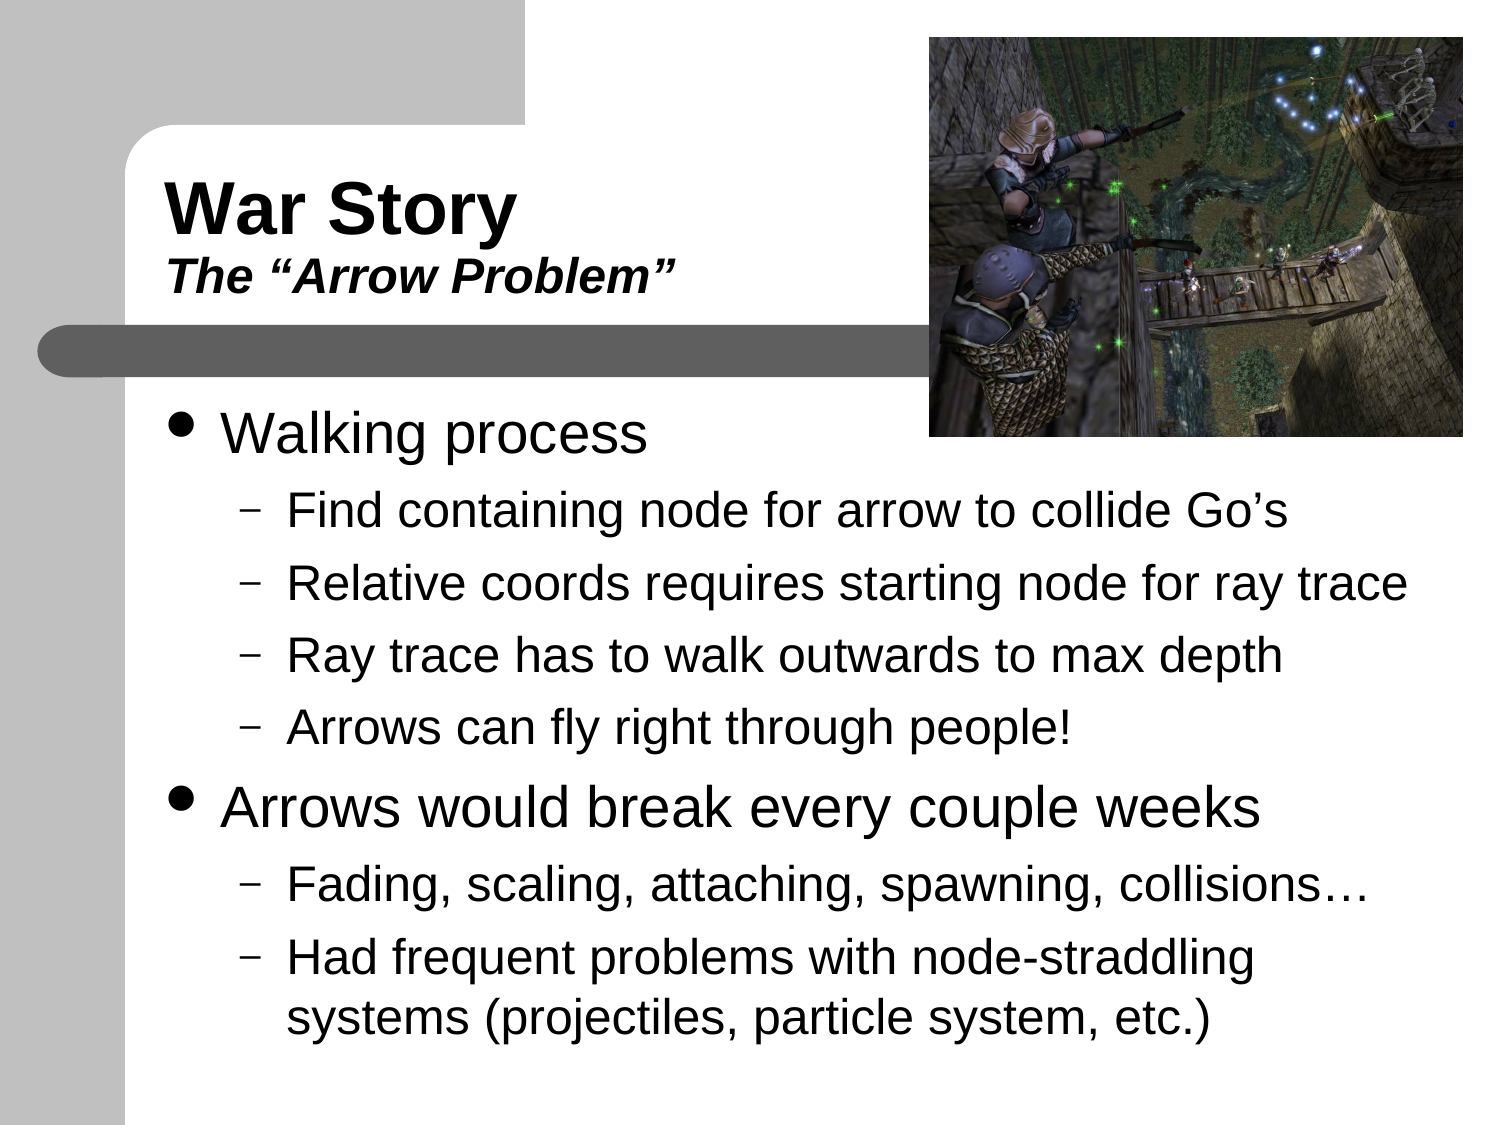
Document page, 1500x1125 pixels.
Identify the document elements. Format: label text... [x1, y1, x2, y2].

list Walking process Find containing node for arrow to collide Go’s Relative coords requires starting node for ray trace Ray trace has to walk outwards to max depth Arrows can fly right through people! Arrows would break every couple weeks Fading, scaling, attaching, spawning, collisions… Had frequent problems with node-straddling systems (projectiles, particle system, etc.) [149, 387, 1463, 1053]
picture [929, 37, 1463, 437]
title War Story The “Arrow Problem” [149, 124, 929, 313]
